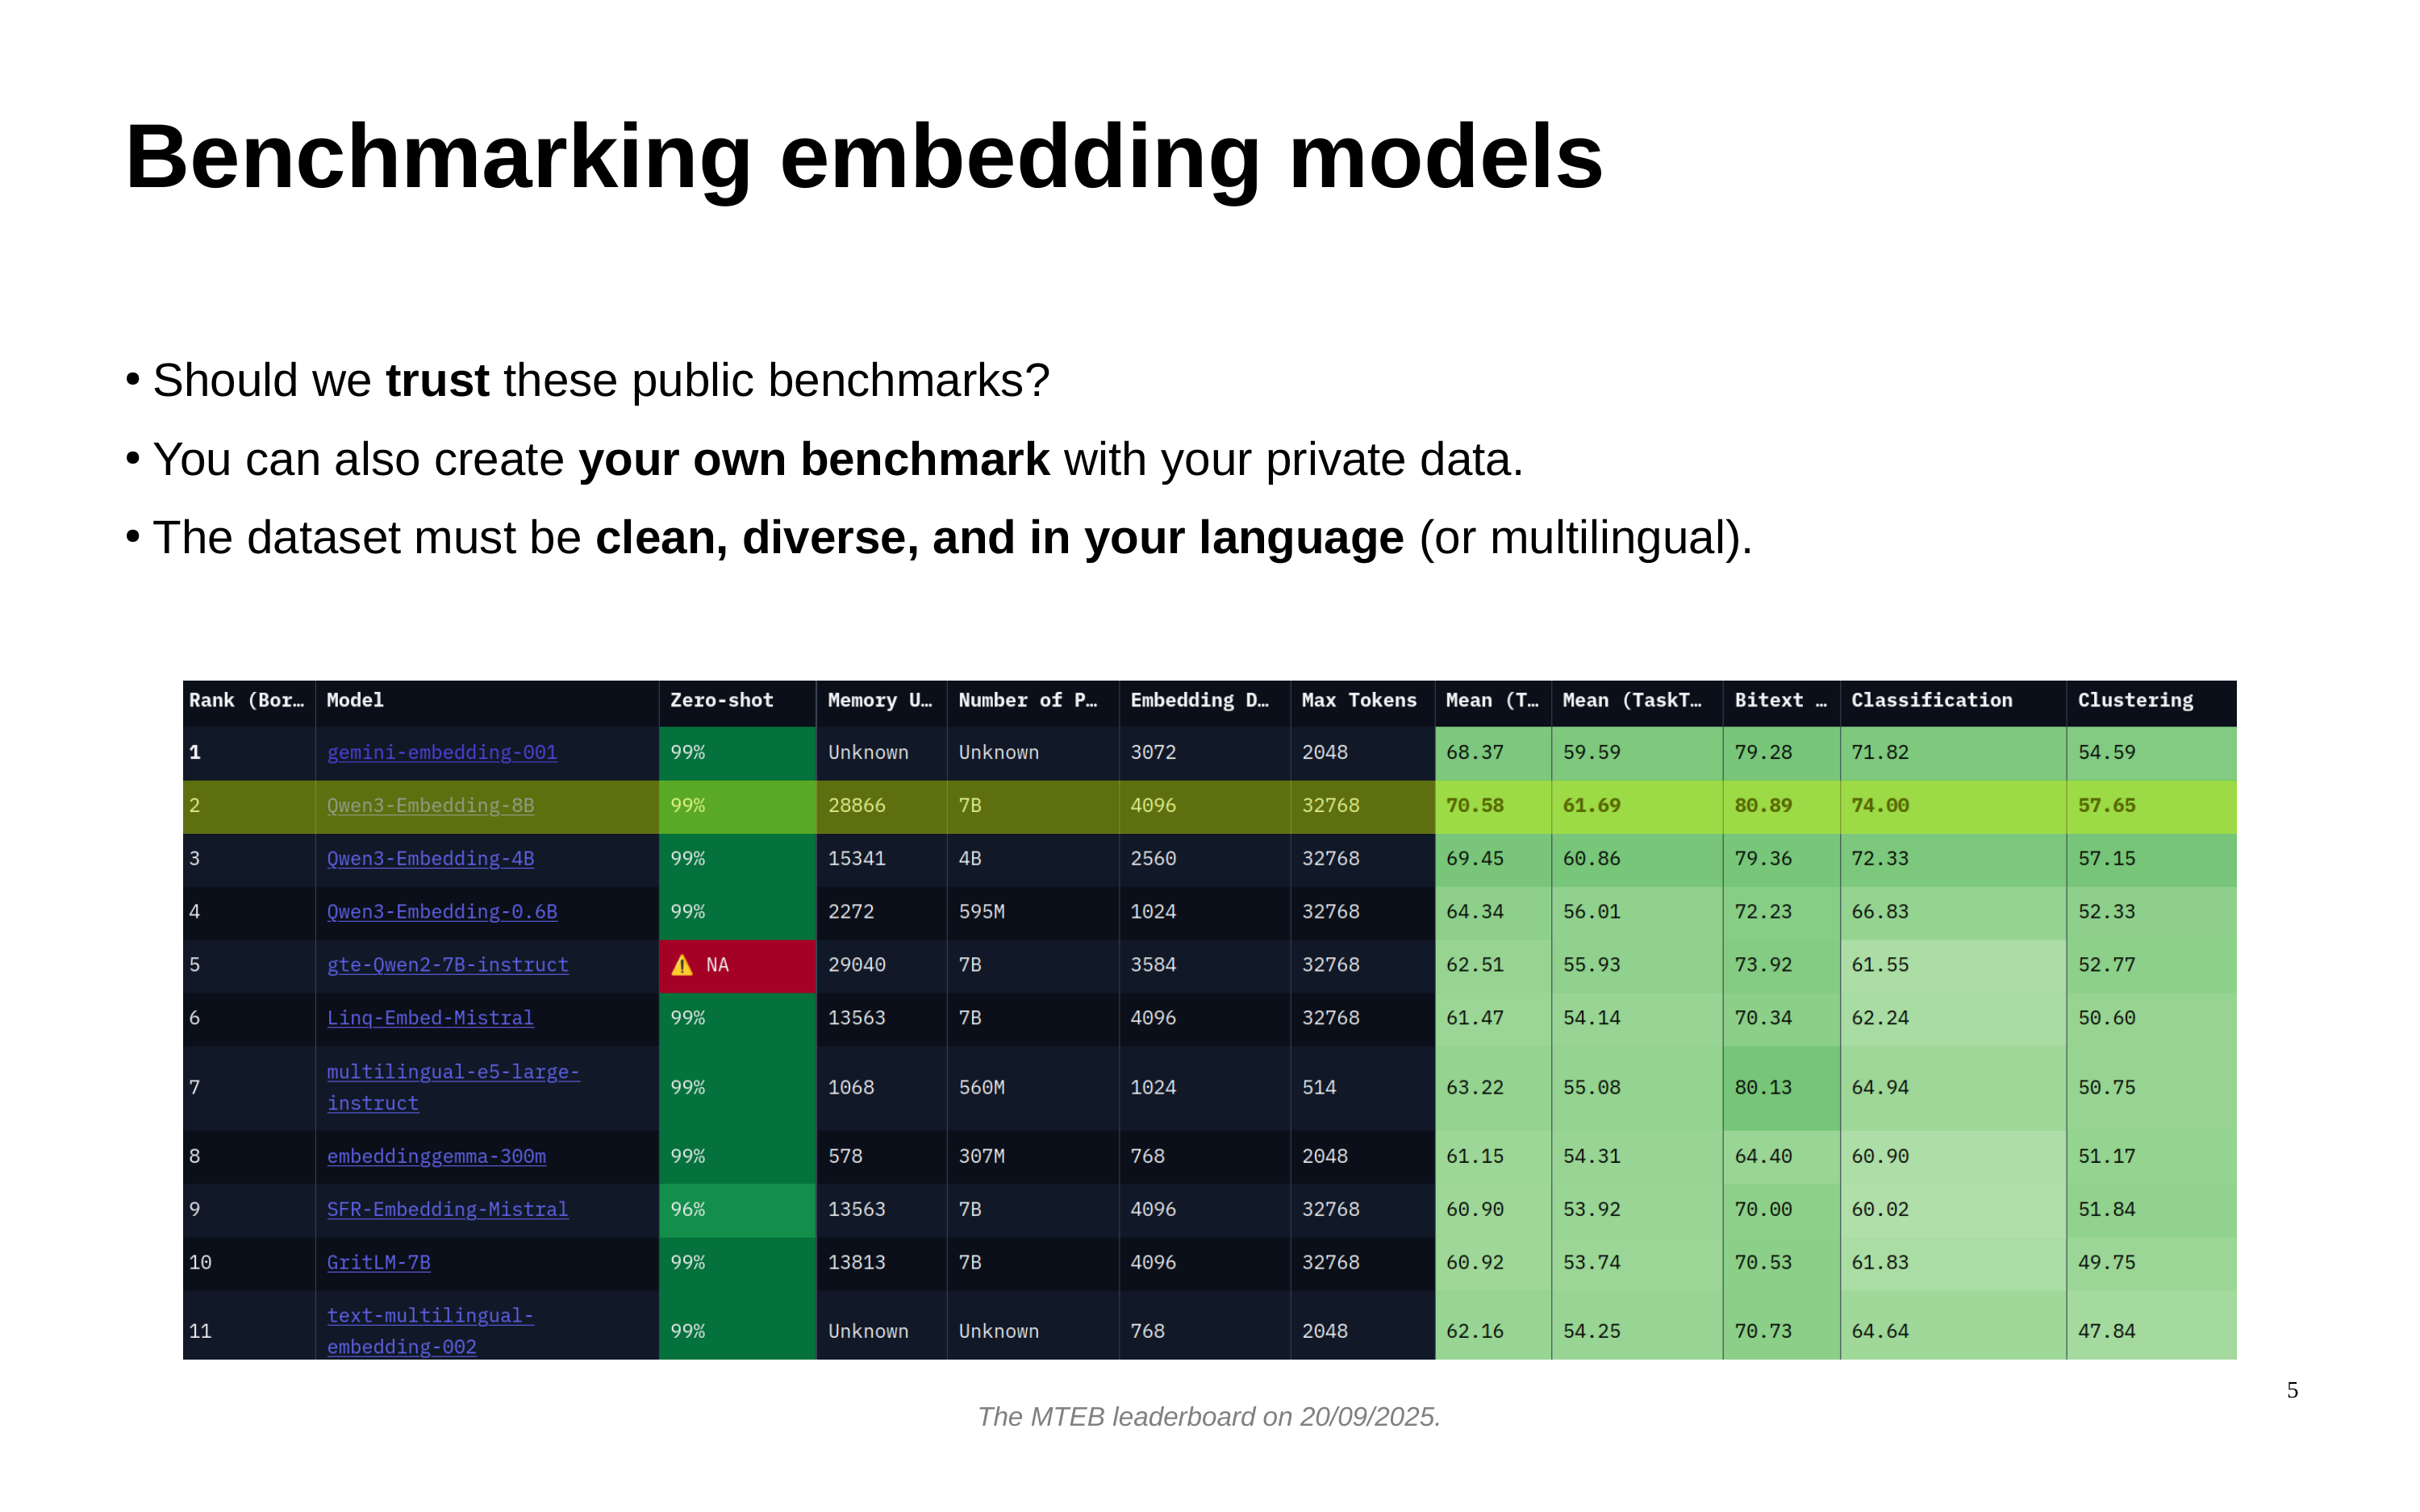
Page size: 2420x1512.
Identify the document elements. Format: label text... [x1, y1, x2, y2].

picture [183, 681, 2237, 780]
text_box Benchmarking embedding models [112, 61, 2173, 251]
picture [183, 834, 2237, 1360]
text_box The MTEB leaderboard on 20/09/2025. [801, 1391, 1619, 1438]
text_box [182, 780, 2237, 834]
text_box Should we trust these public benchmarks? You can also create your own benchmark with your private data. The dataset must be clean, diverse, and in your language (or multilingual). [112, 322, 1876, 606]
